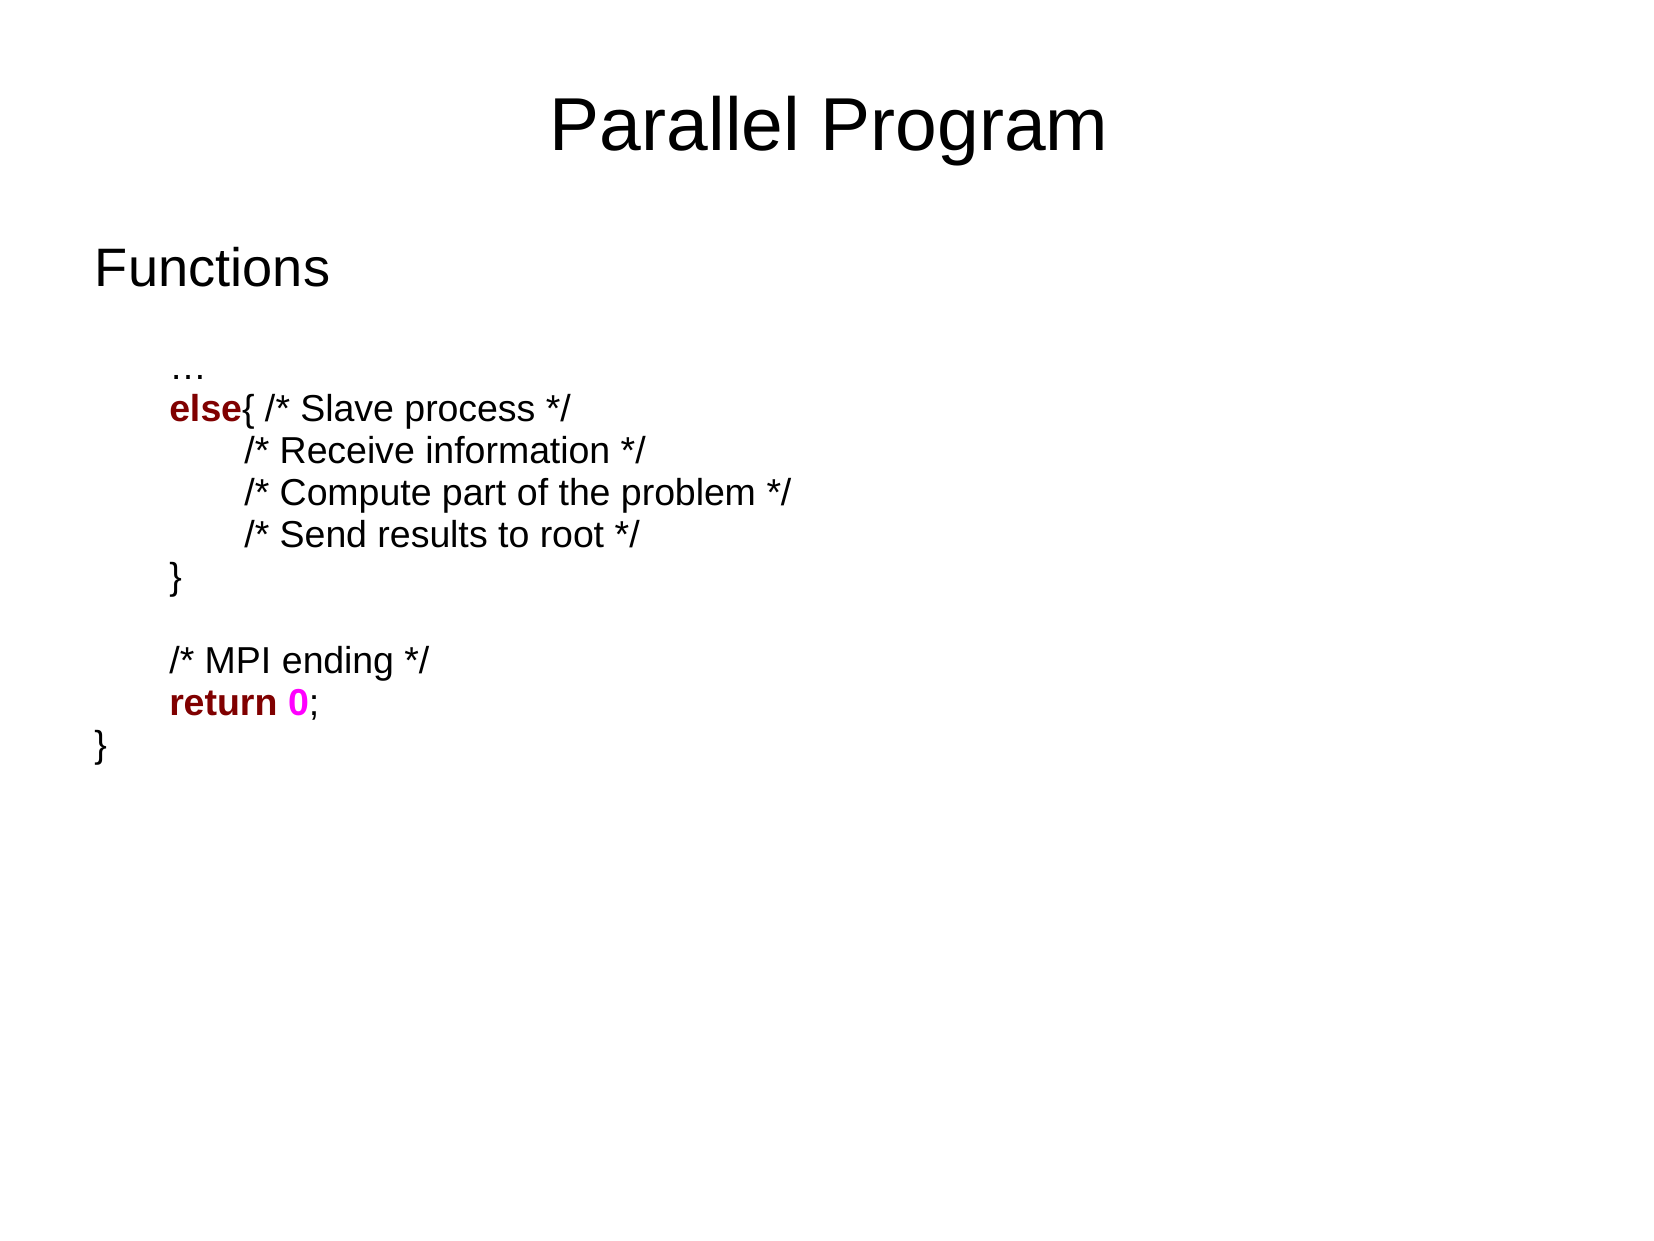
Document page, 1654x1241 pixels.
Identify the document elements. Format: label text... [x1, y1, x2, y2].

text_box Functions [4, 210, 1654, 310]
text_box Parallel Program [4, 75, 1654, 174]
text_box … else{ /* Slave process */ /* Receive information */ /* Compute part of the problem */ /* Send results to root */ } /* MPI ending */ return 0; } [4, 337, 1654, 807]
